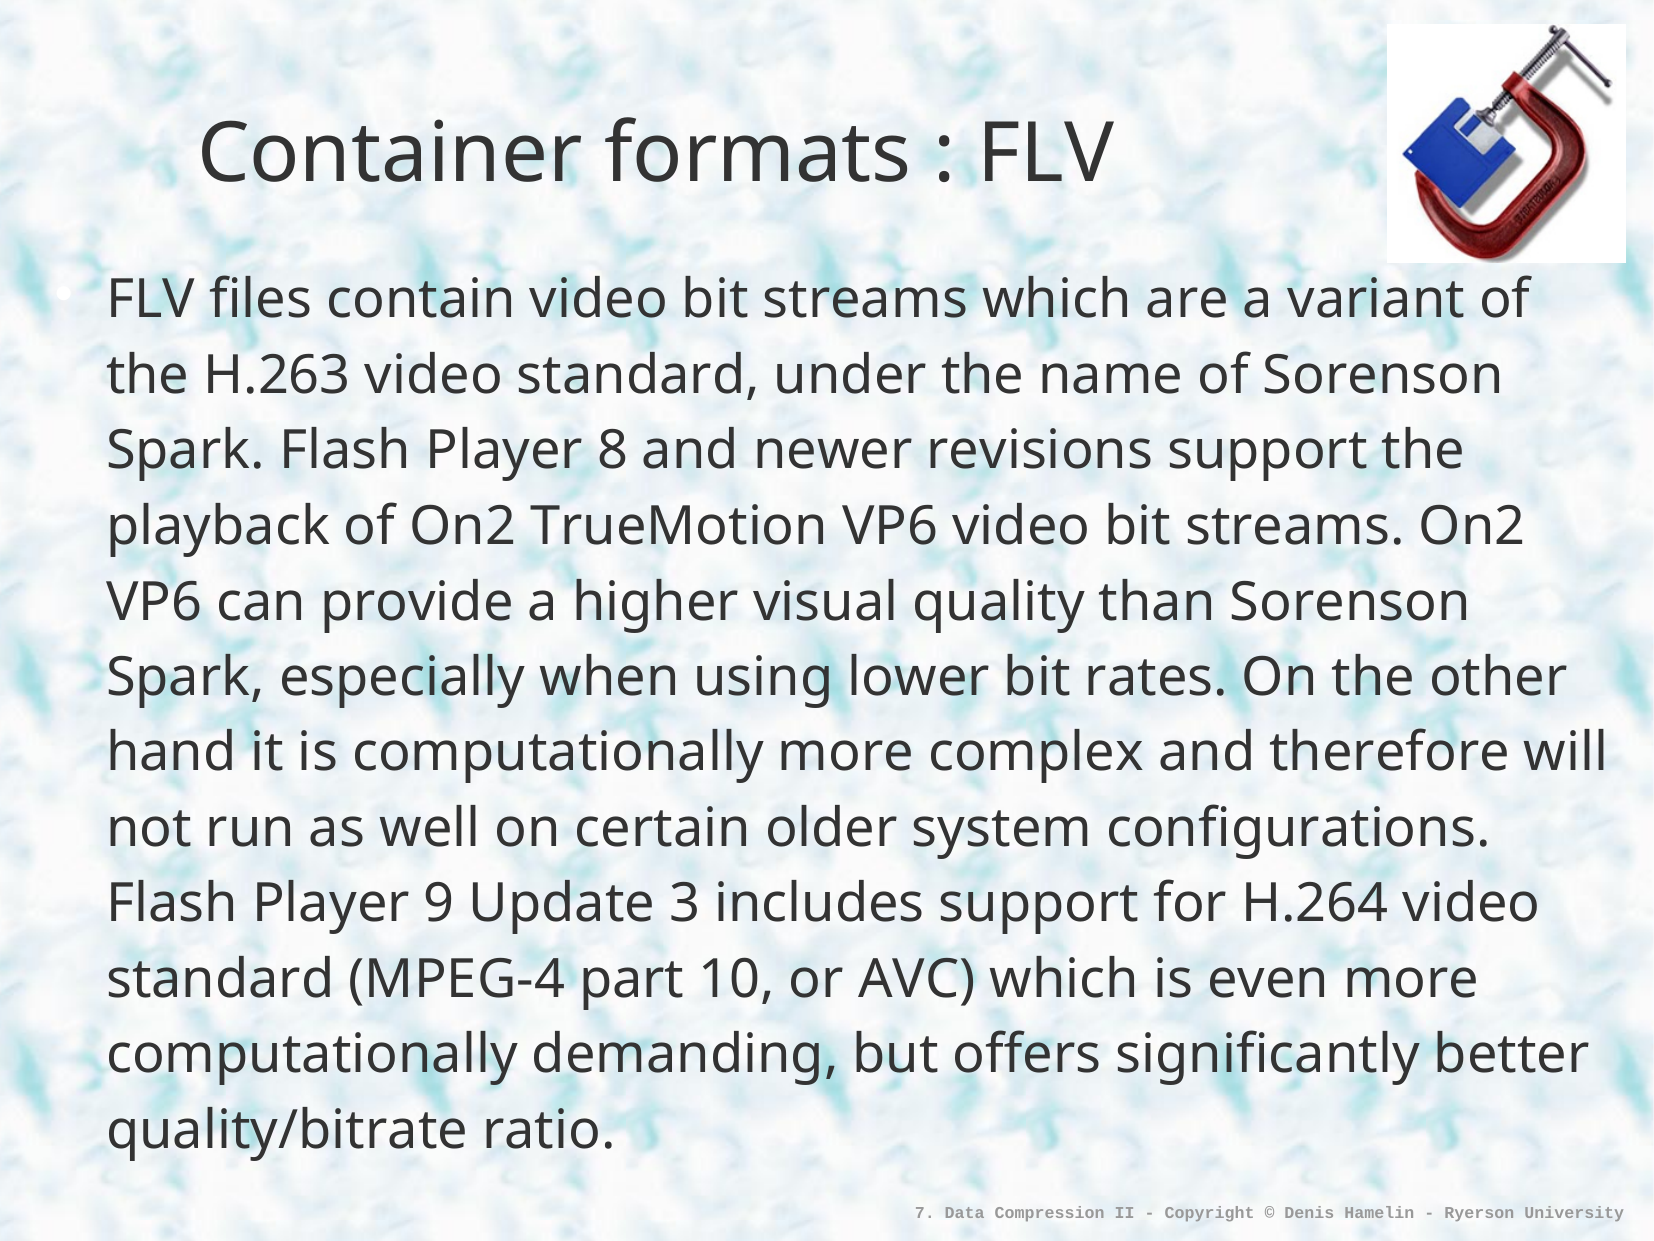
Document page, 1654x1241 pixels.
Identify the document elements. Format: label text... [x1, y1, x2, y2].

list FLV files contain video bit streams which are a variant of the H.263 video standard, under the name of Sorenson Spark. Flash Player 8 and newer revisions support the playback of On2 TrueMotion VP6 video bit streams. On2 VP6 can provide a higher visual quality than Sorenson Spark, especially when using lower bit rates. On the other hand it is computationally more complex and therefore will not run as well on certain older system configurations. Flash Player 9 Update 3 includes support for H.264 video standard (MPEG-4 part 10, or AVC) which is even more computationally demanding, but offers significantly better quality/bitrate ratio. [37, 253, 1613, 1241]
picture [0, 0, 1654, 1241]
title Container formats : FLV [74, 55, 1238, 225]
